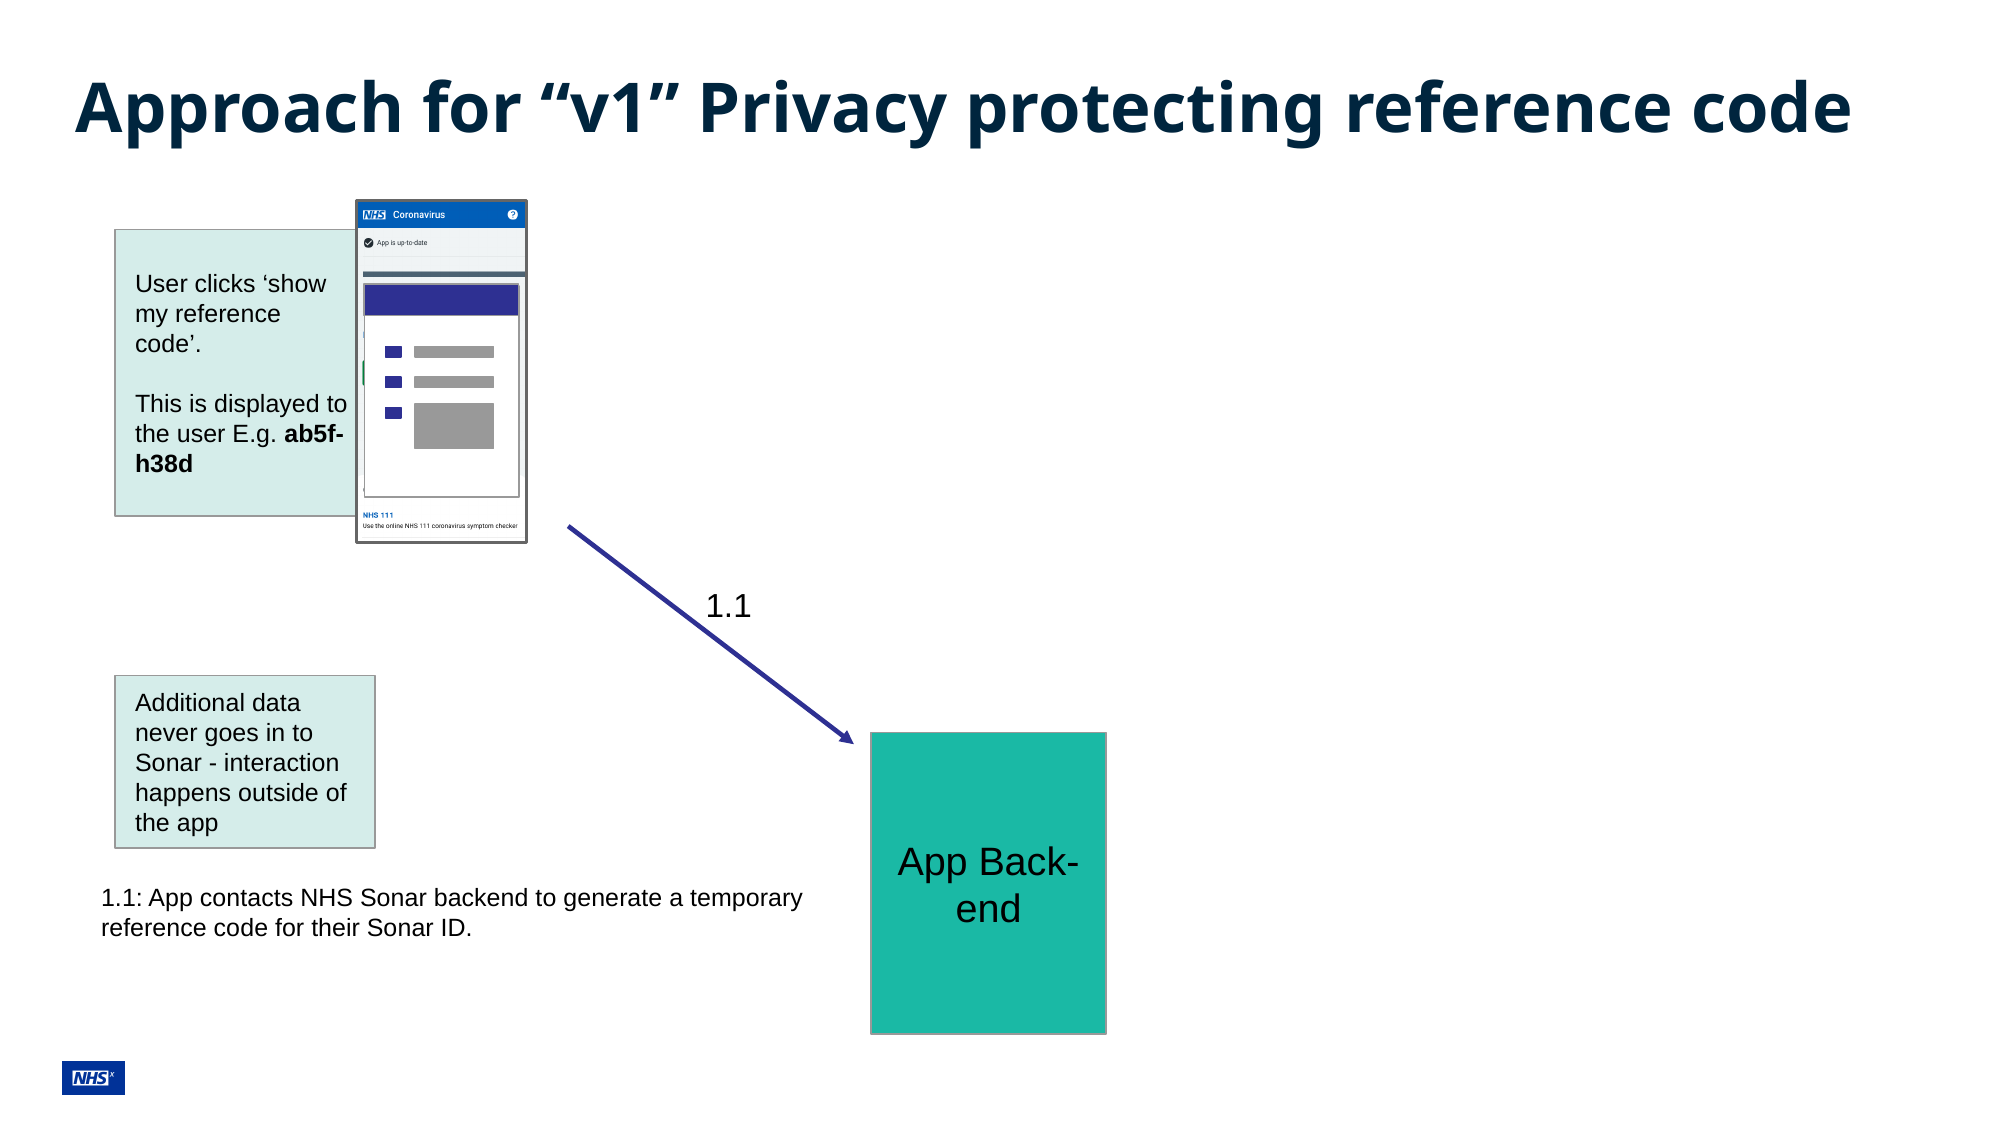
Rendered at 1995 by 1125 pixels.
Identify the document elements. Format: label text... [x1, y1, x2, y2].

text_box 1.1 [675, 563, 783, 641]
picture [358, 202, 525, 541]
text_box 1.1: App contacts NHS Sonar backend to generate a temporary reference code for their Sonar ID. [81, 861, 879, 1078]
text_box Additional data never goes in to Sonar - interaction happens outside of the app [115, 675, 375, 848]
picture [62, 1061, 125, 1095]
text_box [363, 284, 519, 497]
text_box App Back-end [870, 732, 1107, 1035]
text_box User clicks ‘show my reference code’. This is displayed to the user E.g. ab5f-h38d [115, 230, 355, 516]
title Approach for “v1” Privacy protecting reference code [55, 44, 1995, 159]
